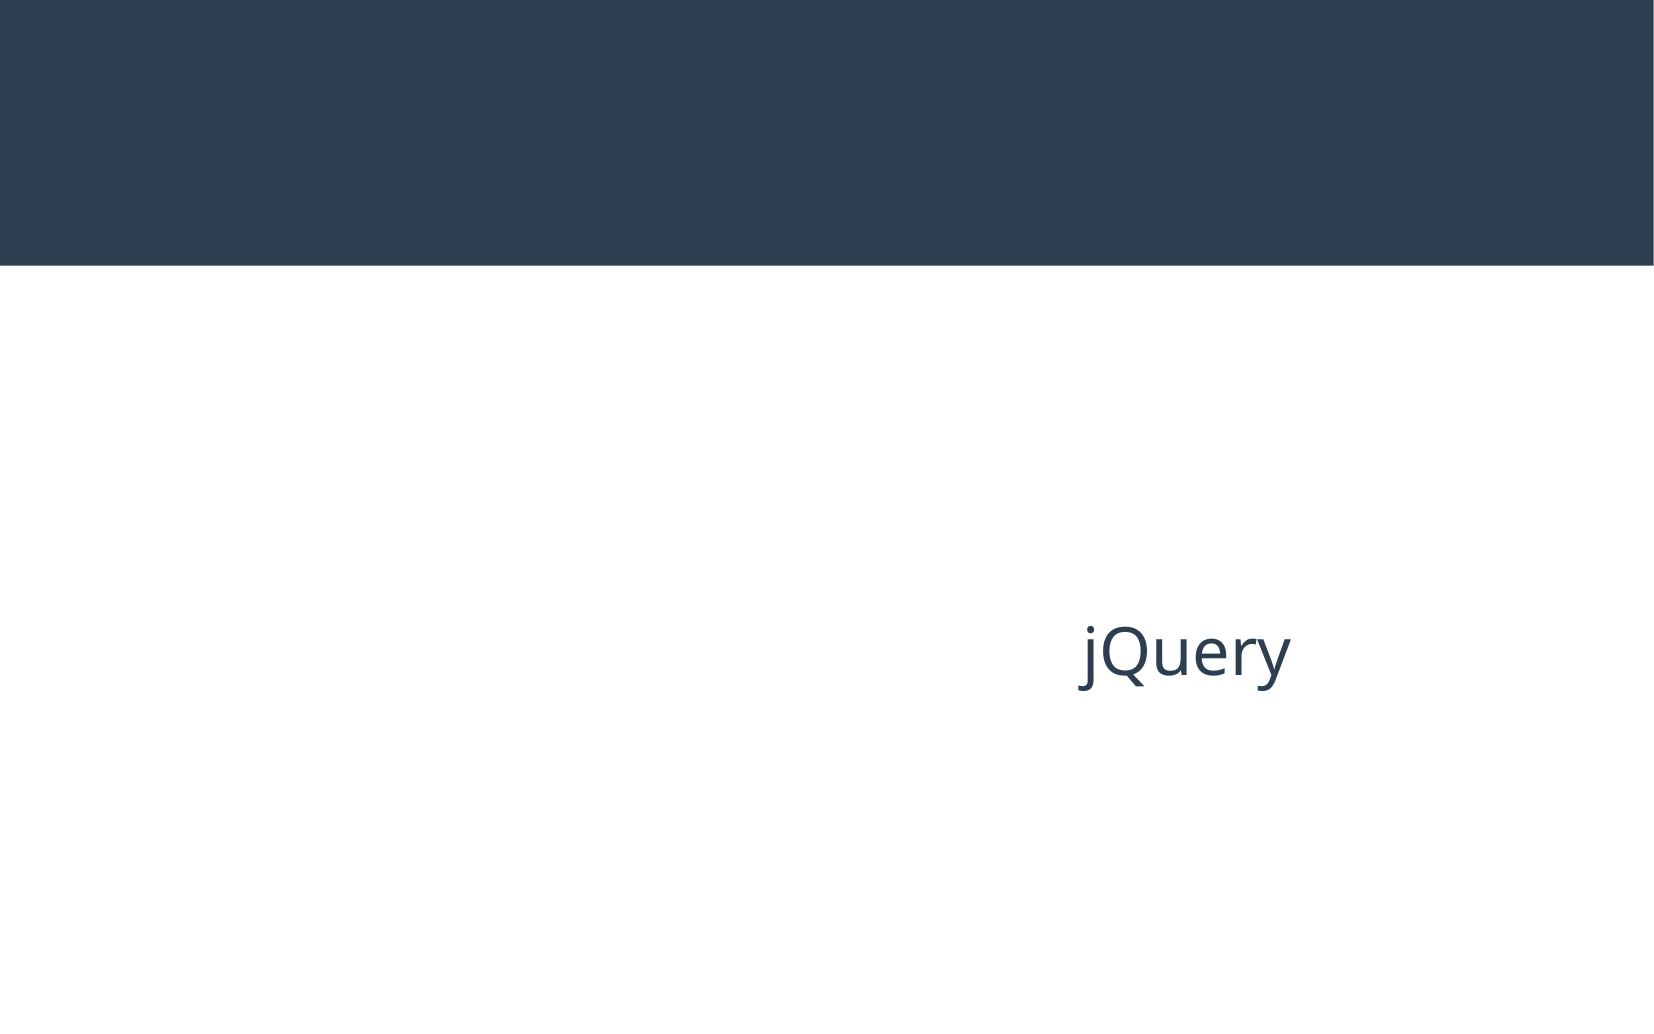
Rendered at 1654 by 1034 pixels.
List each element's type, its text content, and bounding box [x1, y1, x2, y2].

subtitle jQuery [82, 290, 1654, 1010]
